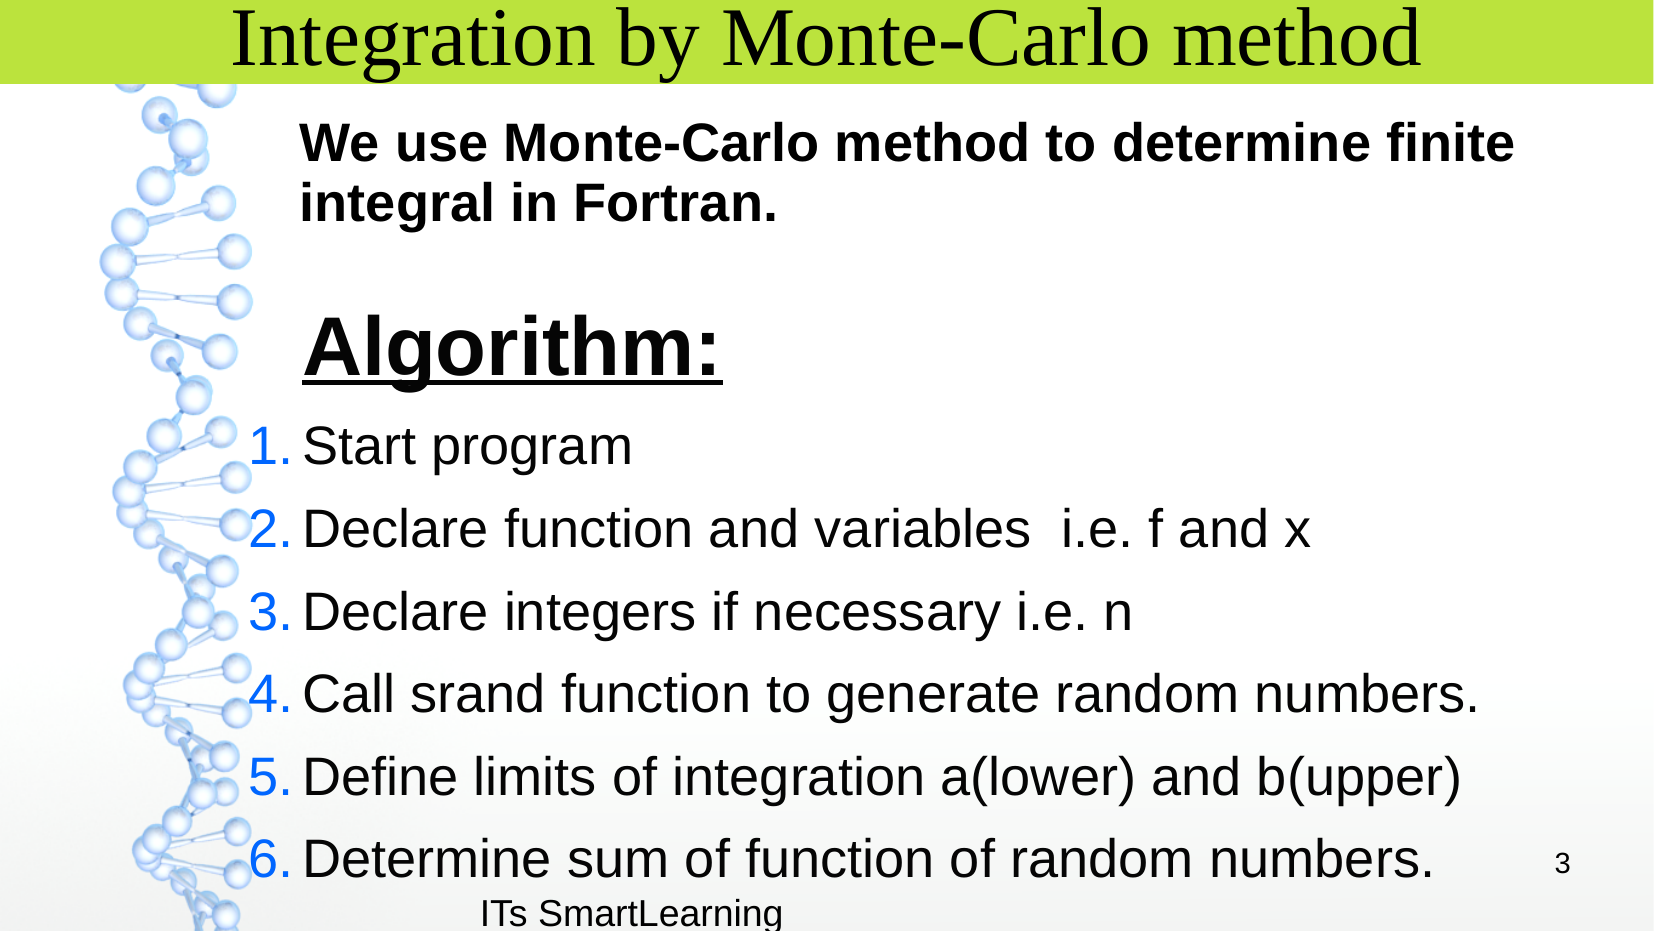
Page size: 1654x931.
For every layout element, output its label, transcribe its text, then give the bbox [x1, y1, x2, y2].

picture [0, 84, 1654, 931]
text_box We use Monte-Carlo method to determine finite integral in Fortran. [285, 105, 1591, 241]
text_box Integration by Monte-Carlo method [0, 0, 1654, 84]
list Algorithm: Start program Declare function and variables i.e. f and x Declare integers if necessary i.e. n Call srand function to generate random numbers. Define limits of integration a(lower) and b(upper) Determine sum of function of random numbers. [231, 300, 1636, 916]
text_box ITs SmartLearning [465, 885, 826, 931]
